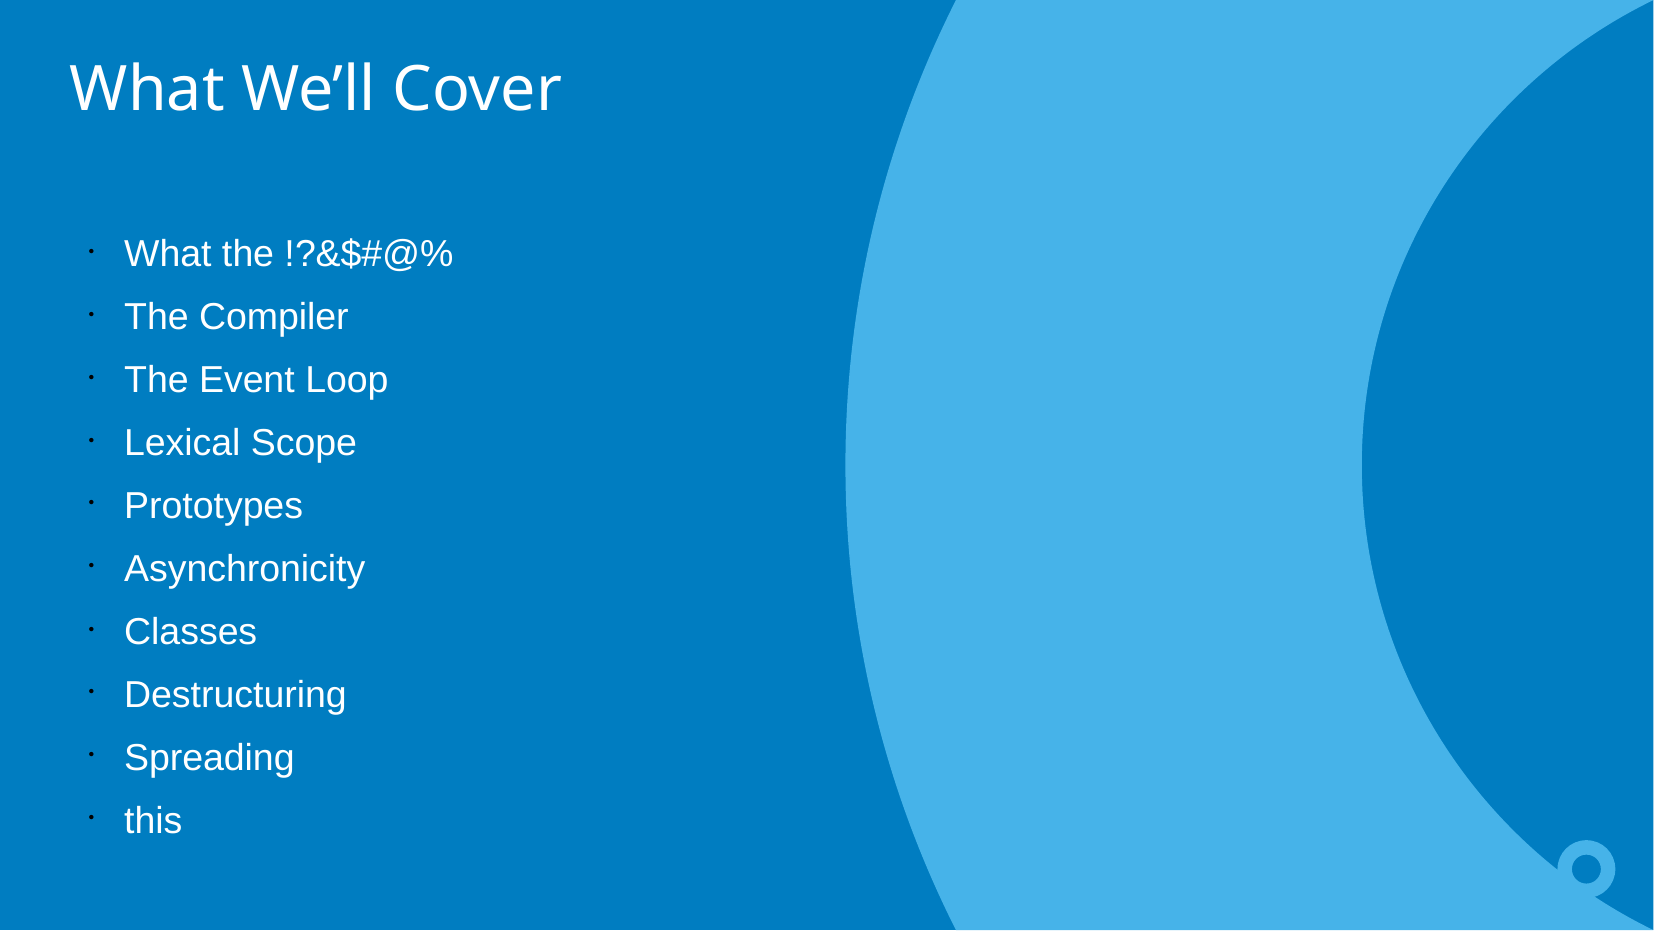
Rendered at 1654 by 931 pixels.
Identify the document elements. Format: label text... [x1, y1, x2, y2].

text_box What the !?&$#@% The Compiler The Event Loop Lexical Scope Prototypes Asynchronicity Classes Destructuring Spreading this [73, 204, 826, 849]
list What We’ll Cover [55, 40, 1075, 134]
text_box [845, 0, 1654, 931]
